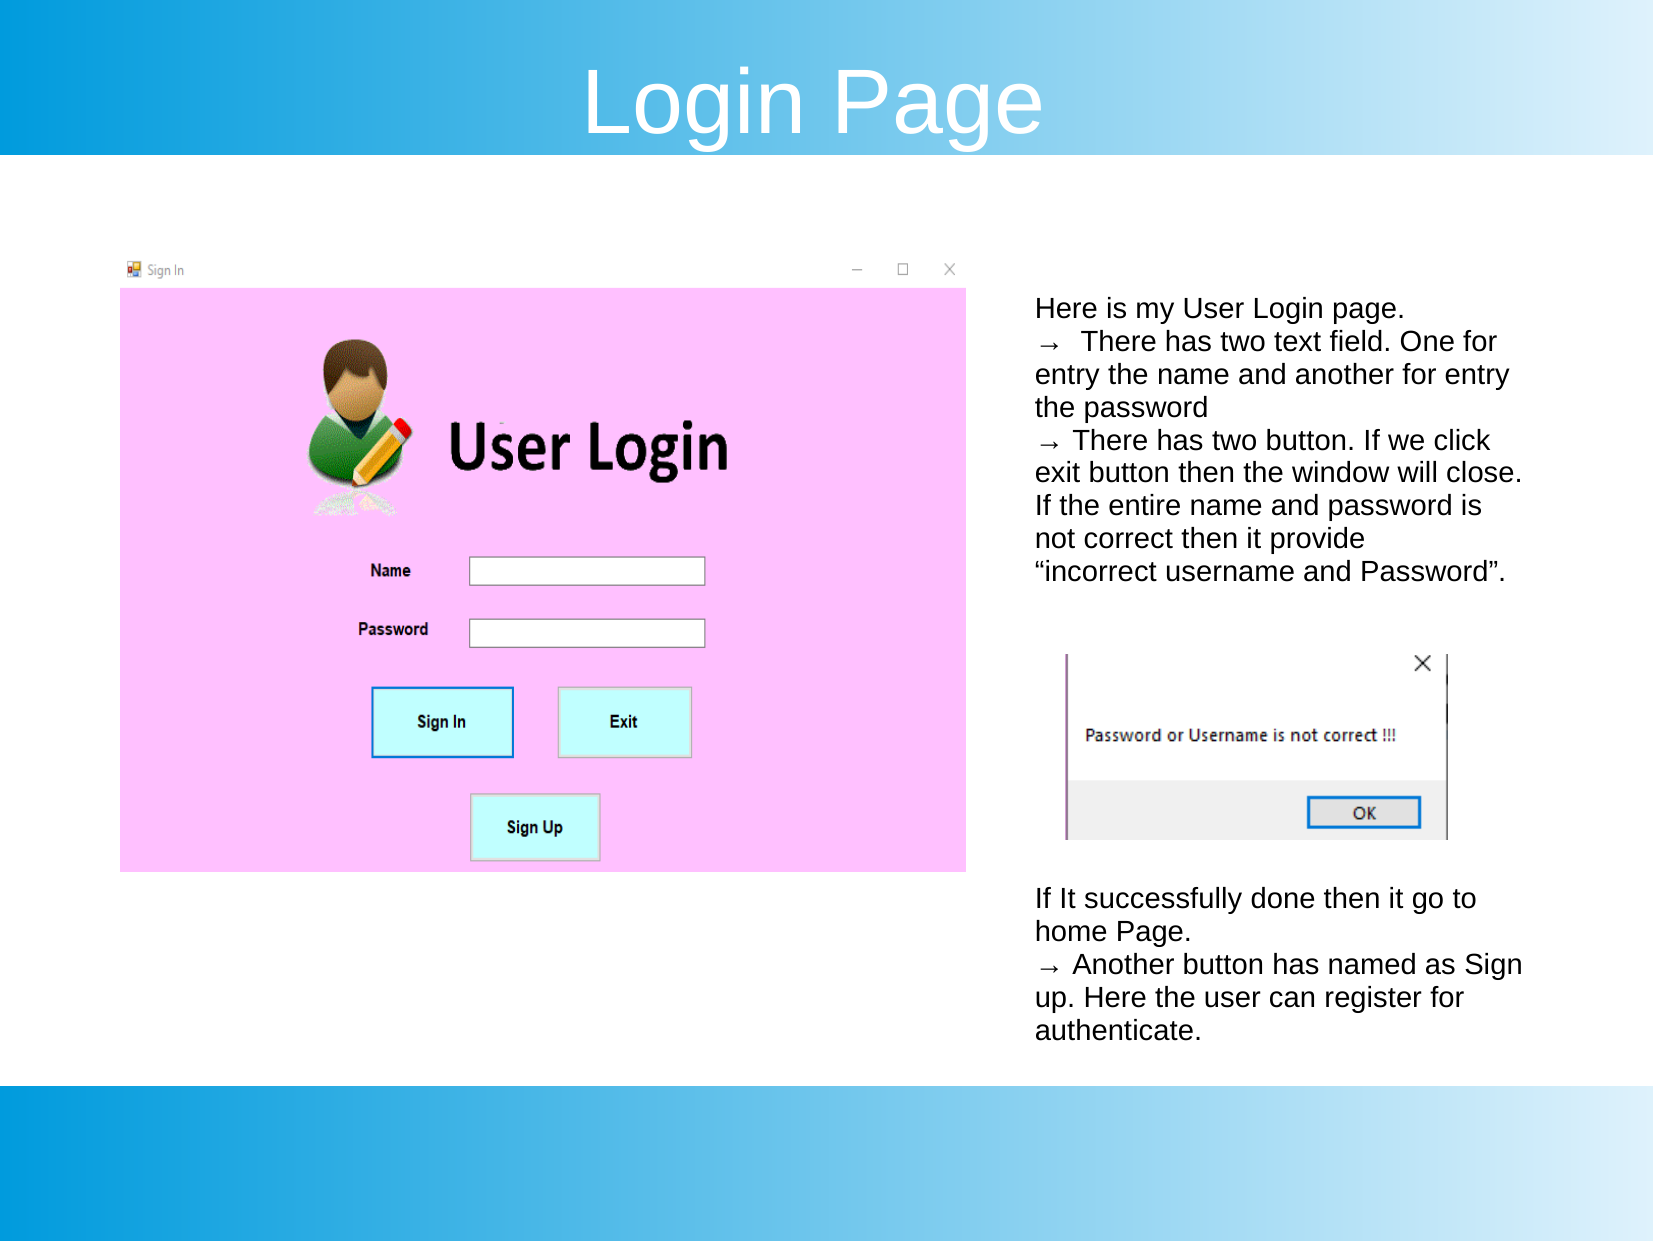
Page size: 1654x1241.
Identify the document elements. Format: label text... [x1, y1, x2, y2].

picture [1065, 654, 1448, 841]
title Login Page [82, 49, 1571, 155]
text_box Here is my User Login page. → There has two text field. One for entry the name and another for entry the password → There has two button. If we click exit button then the window will close. If the entire name and password is not correct then it provide “incorrect username and Password”. If It successfully done then it go to home Page. → Another button has named as Sign up. Here the user can register for authenticate. [1020, 285, 1546, 1087]
picture [120, 254, 966, 872]
